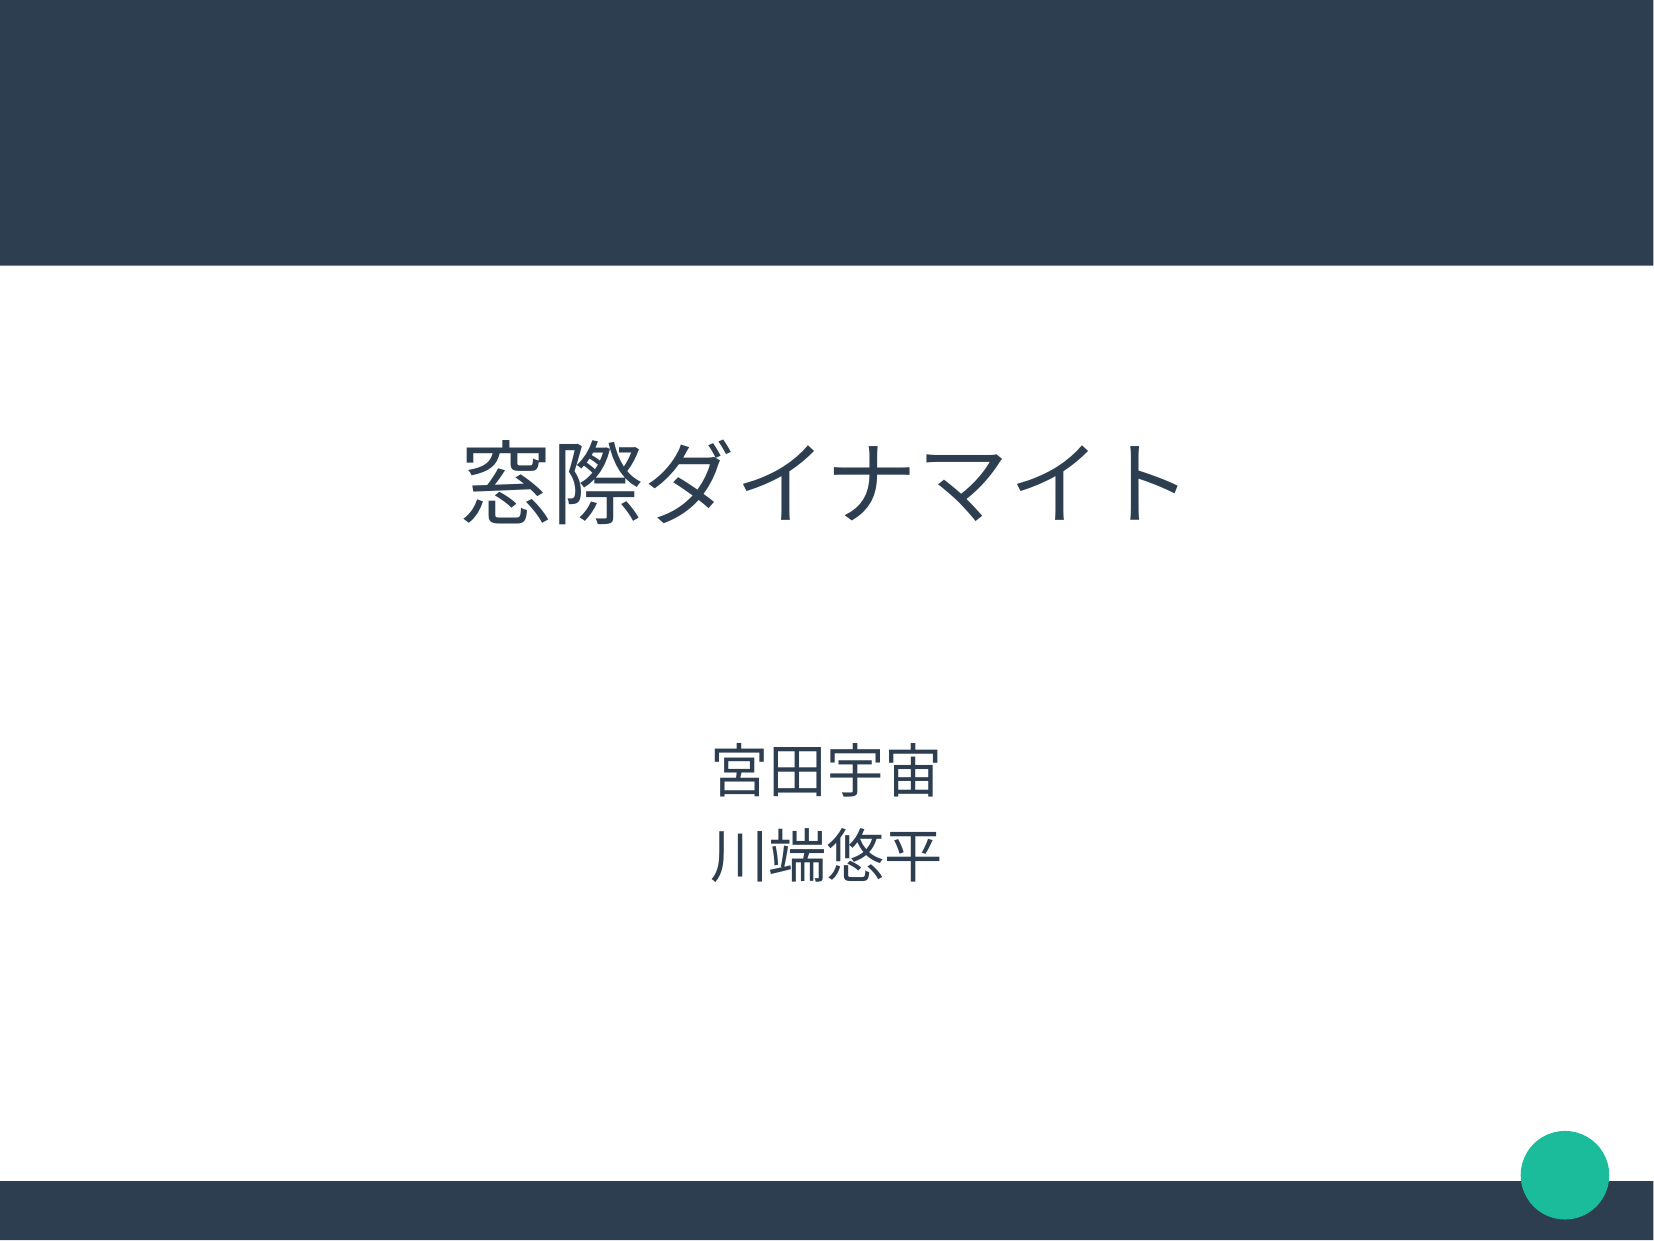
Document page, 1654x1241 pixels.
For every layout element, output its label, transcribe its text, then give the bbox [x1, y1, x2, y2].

subtitle 窓際ダイナマイト 宮田宇宙 川端悠平 [82, 177, 1571, 1128]
